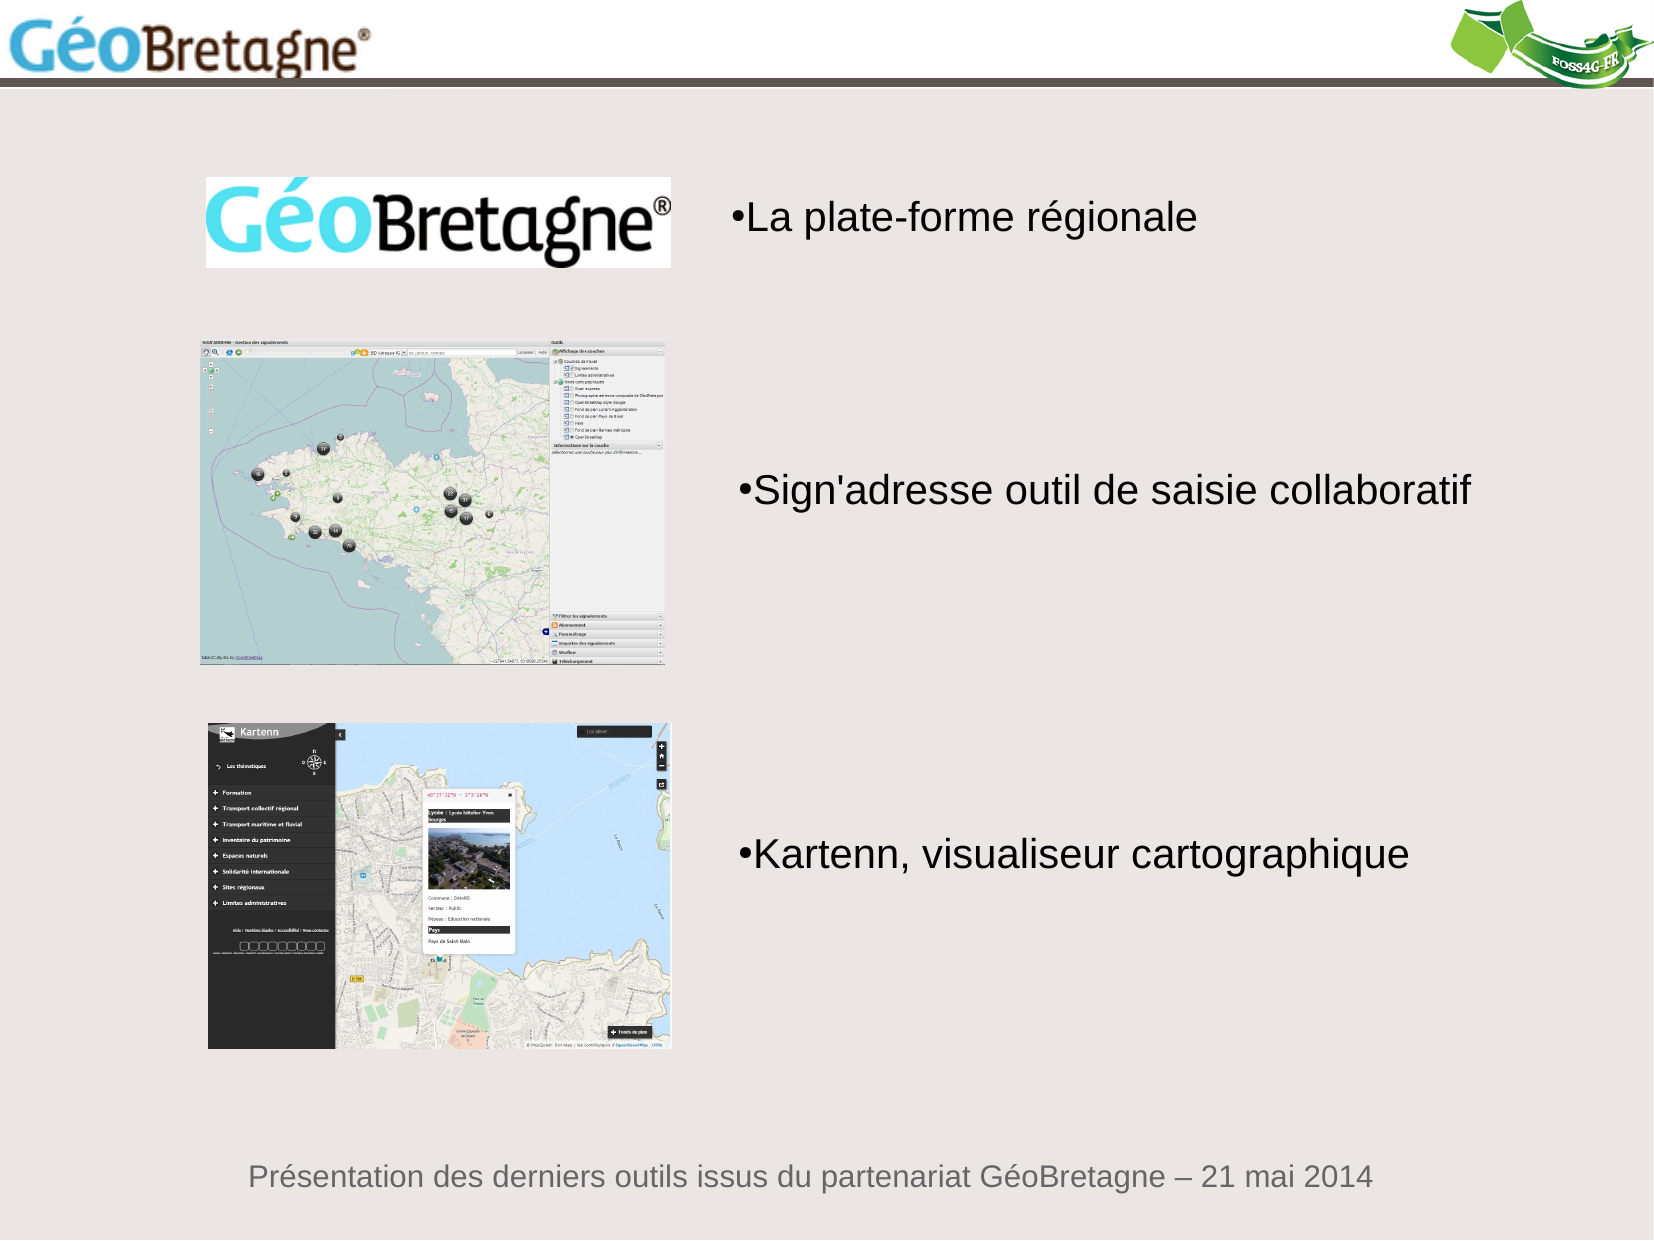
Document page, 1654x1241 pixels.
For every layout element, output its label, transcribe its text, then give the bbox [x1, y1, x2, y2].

picture [1449, 0, 1654, 89]
picture [206, 177, 671, 268]
text_box La plate-forme régionale [716, 186, 1469, 249]
text_box Kartenn, visualiseur cartographique [723, 823, 1595, 886]
text_box Sign'adresse outil de saisie collaboratif [723, 459, 1536, 522]
picture [200, 339, 665, 665]
picture [0, 0, 388, 78]
picture [208, 723, 672, 1049]
